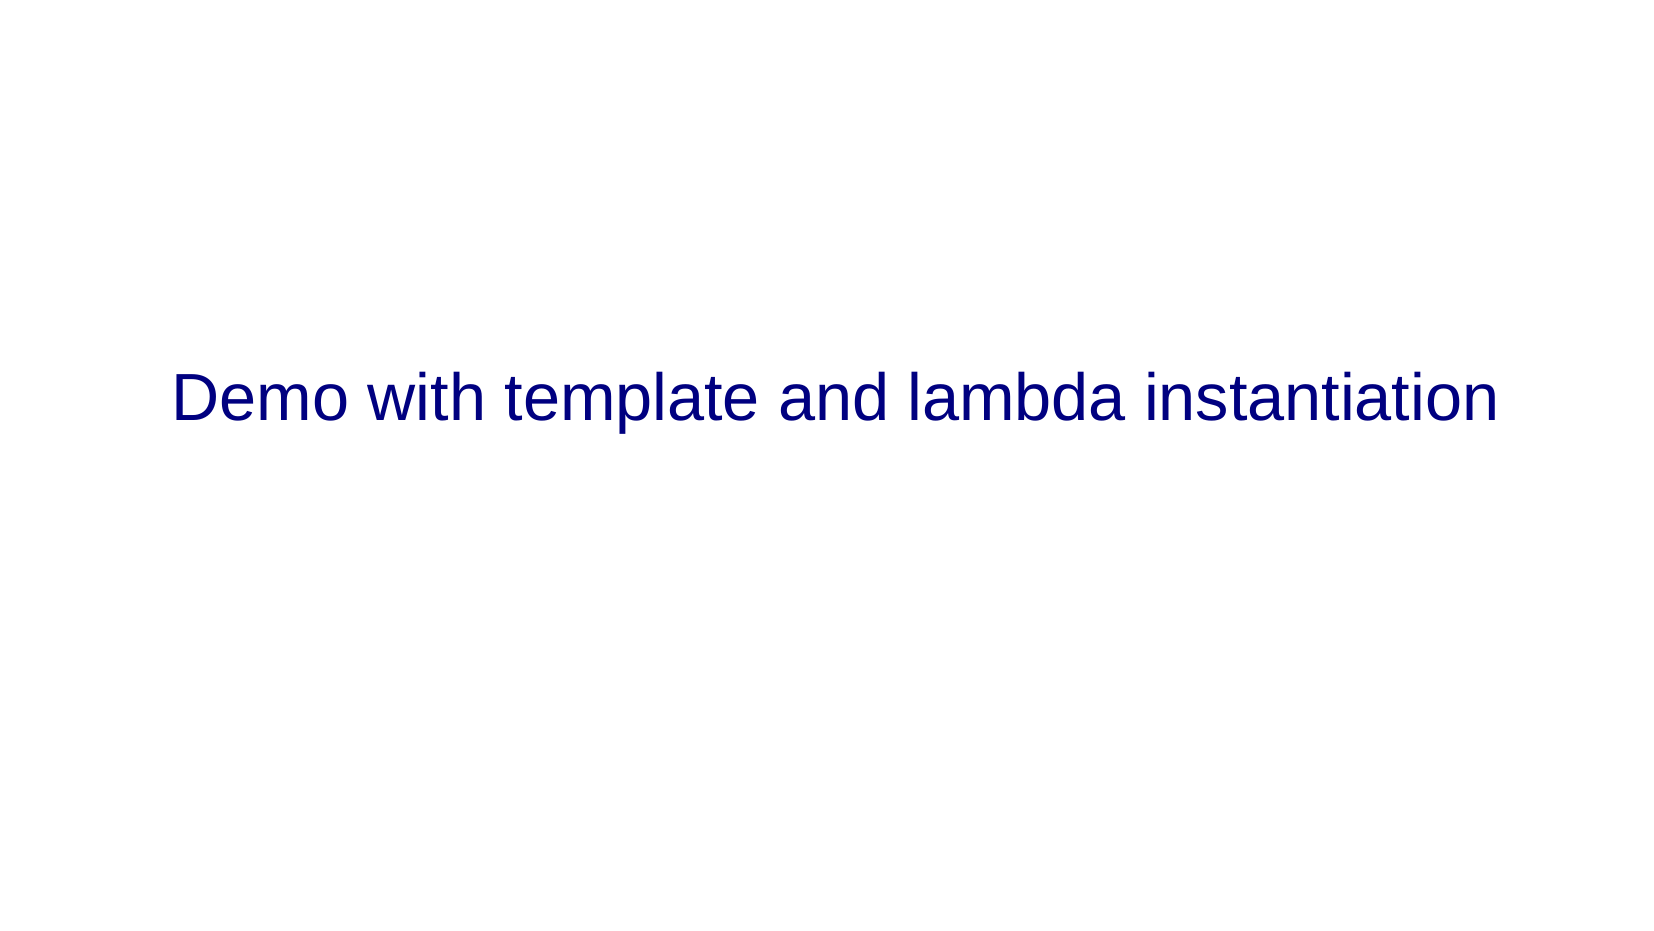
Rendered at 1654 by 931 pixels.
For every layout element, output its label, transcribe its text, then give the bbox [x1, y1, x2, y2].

subtitle Demo with template and lambda instantiation [82, 37, 1571, 757]
